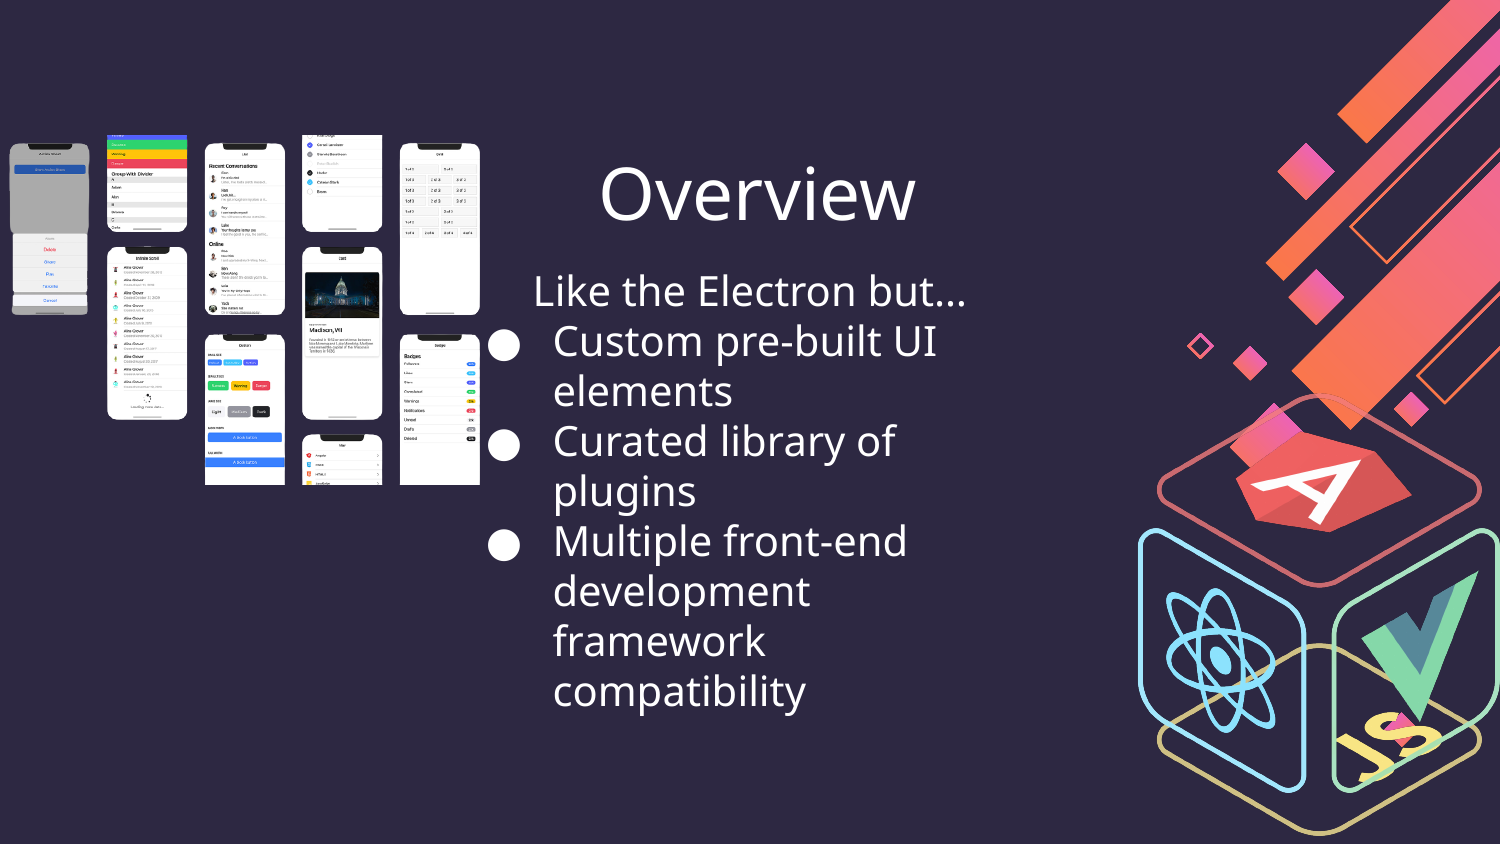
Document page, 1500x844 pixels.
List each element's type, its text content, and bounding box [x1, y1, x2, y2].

picture [1137, 385, 1500, 844]
picture [0, 135, 490, 485]
subtitle Like the Electron but… Custom pre-built UI elements Curated library of plugins Multiple front-end development framework compatibility [462, 249, 1038, 709]
title Overview [490, 135, 1038, 249]
